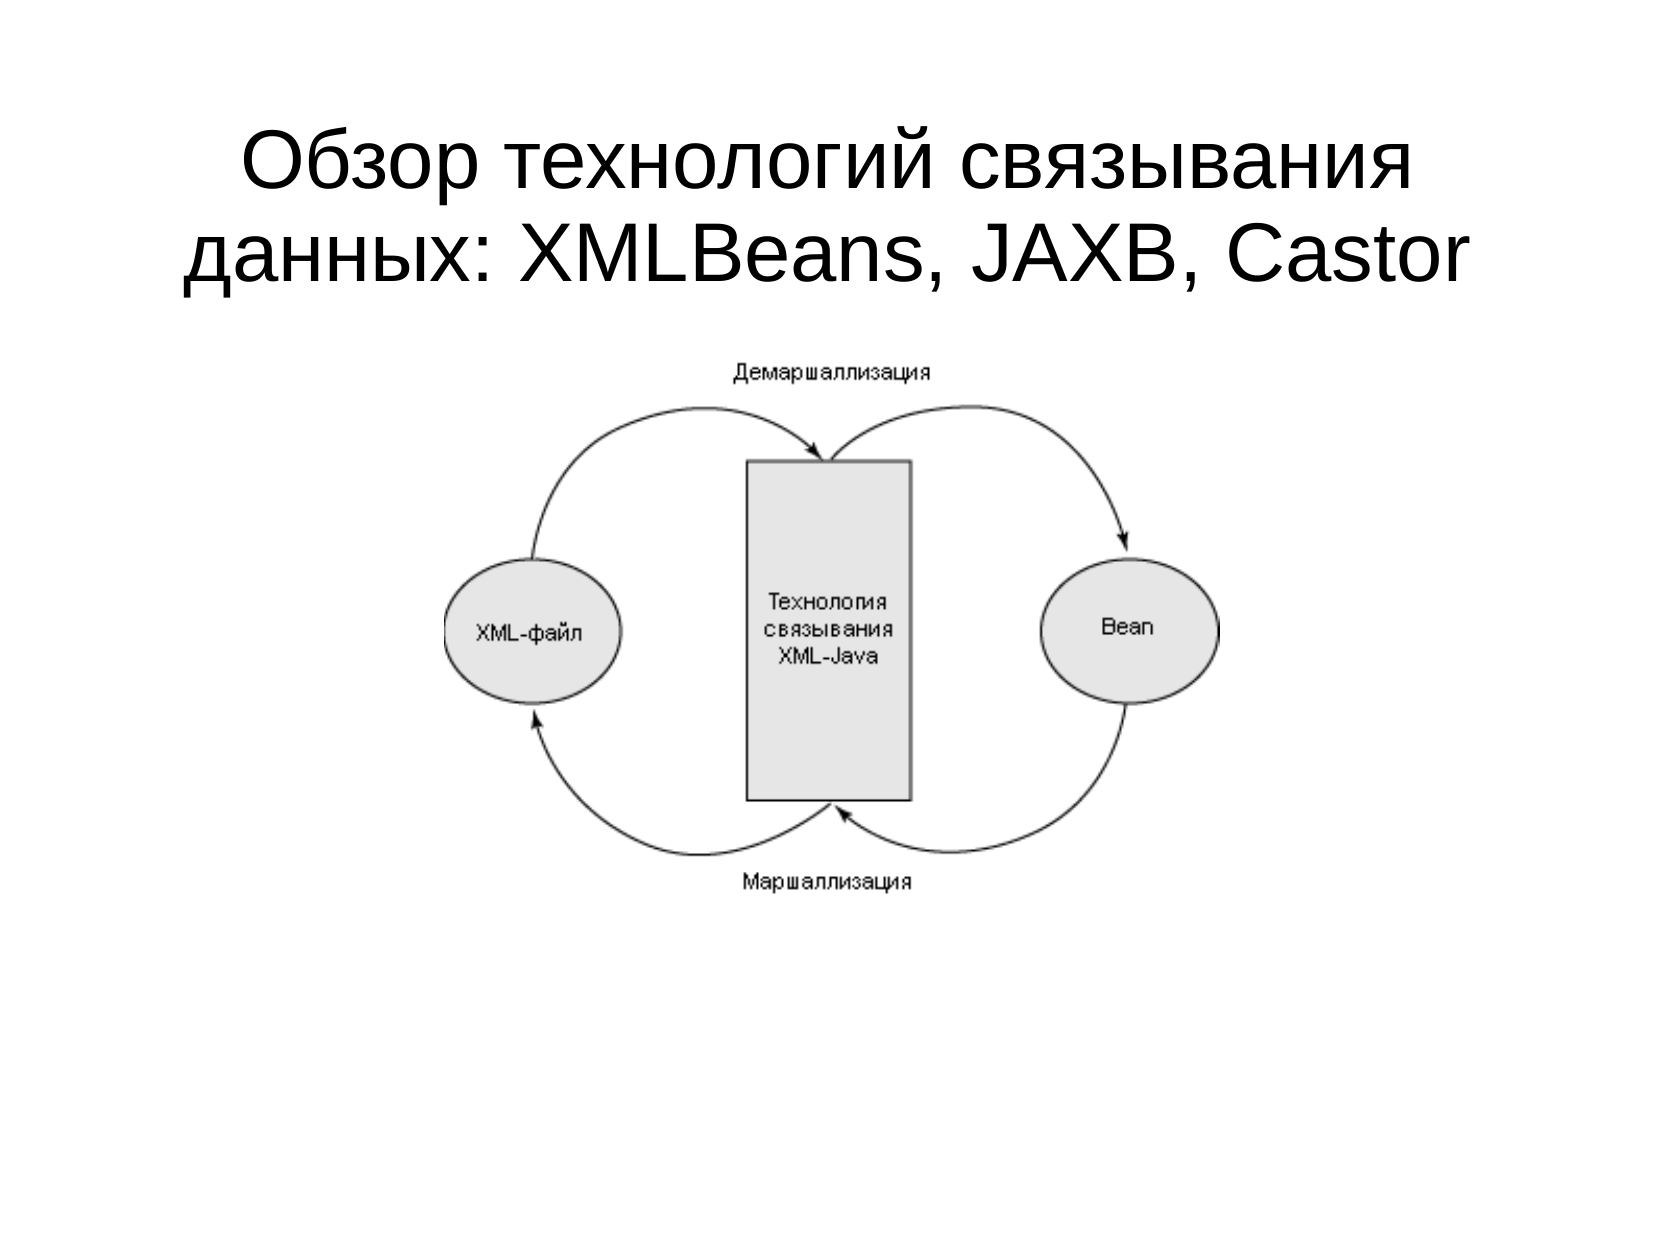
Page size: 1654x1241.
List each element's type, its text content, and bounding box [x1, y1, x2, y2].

title Обзор технологий связывания данных: XMLBeans, JAXB, Castor [121, 110, 1534, 303]
picture [444, 349, 1220, 896]
